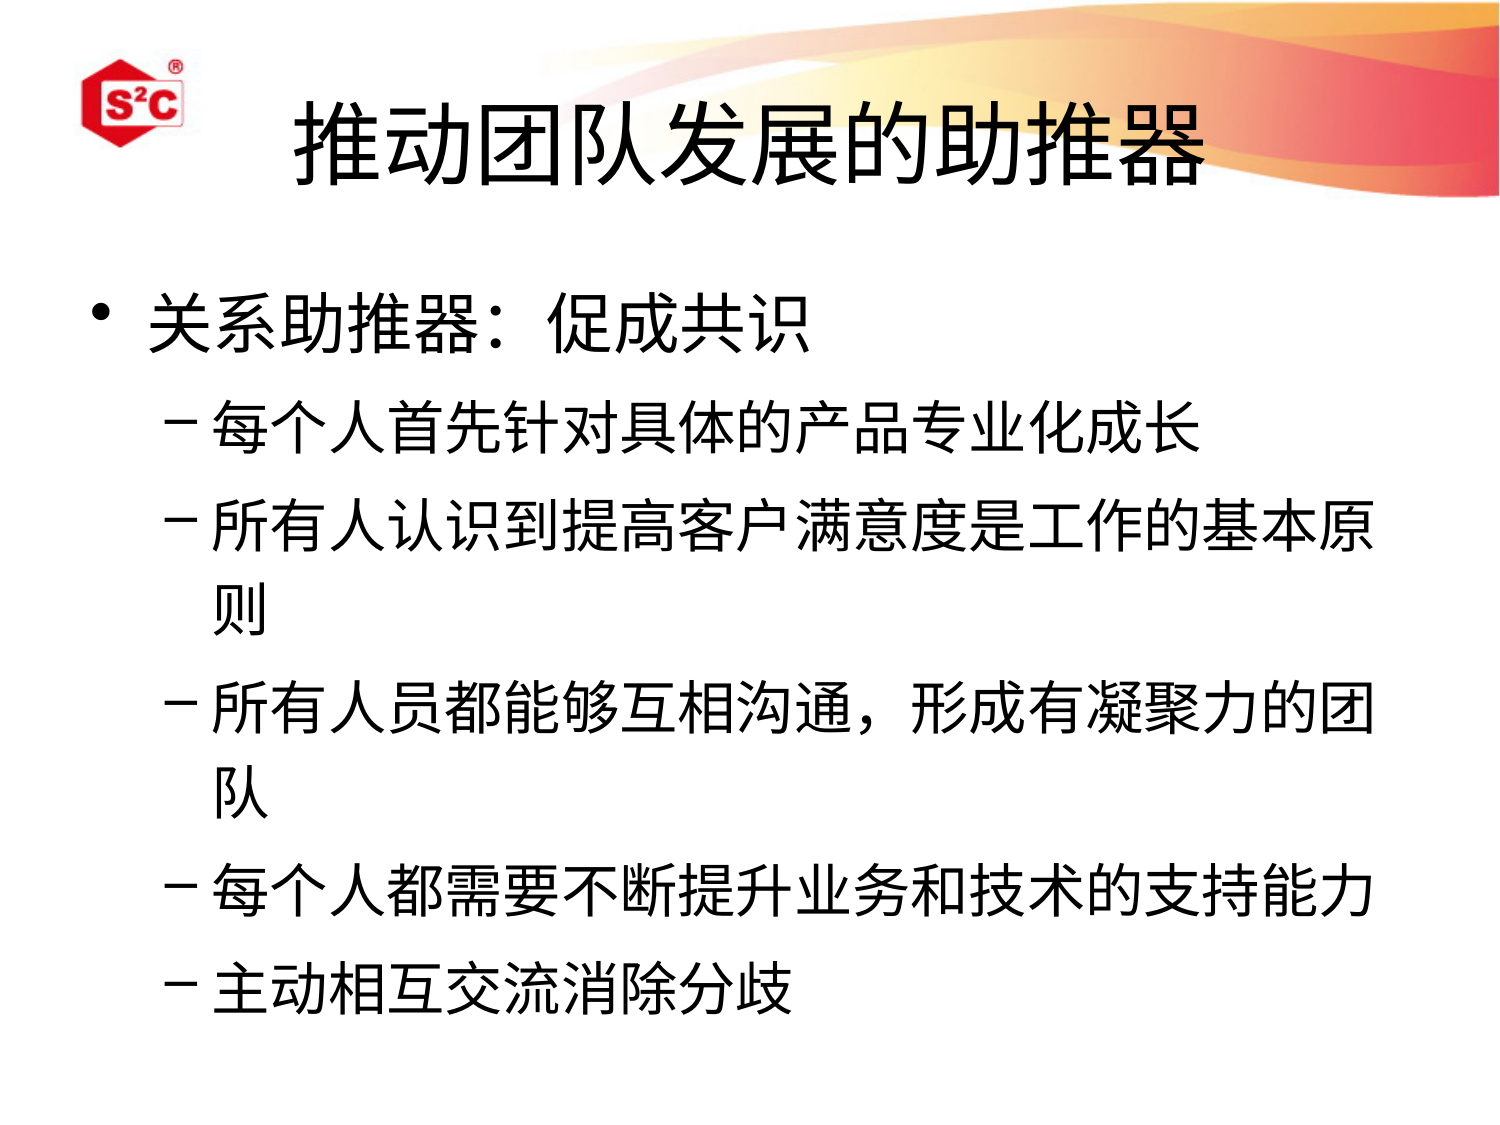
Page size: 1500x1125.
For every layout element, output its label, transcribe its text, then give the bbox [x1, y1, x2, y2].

list 关系助推器：促成共识 每个人首先针对具体的产品专业化成长 所有人认识到提高客户满意度是工作的基本原则 所有人员都能够互相沟通，形成有凝聚力的团队 每个人都需要不断提升业务和技术的支持能力 主动相互交流消除分歧 [75, 263, 1425, 1006]
title 推动团队发展的助推器 [75, 44, 1425, 233]
picture [0, 0, 1500, 1125]
